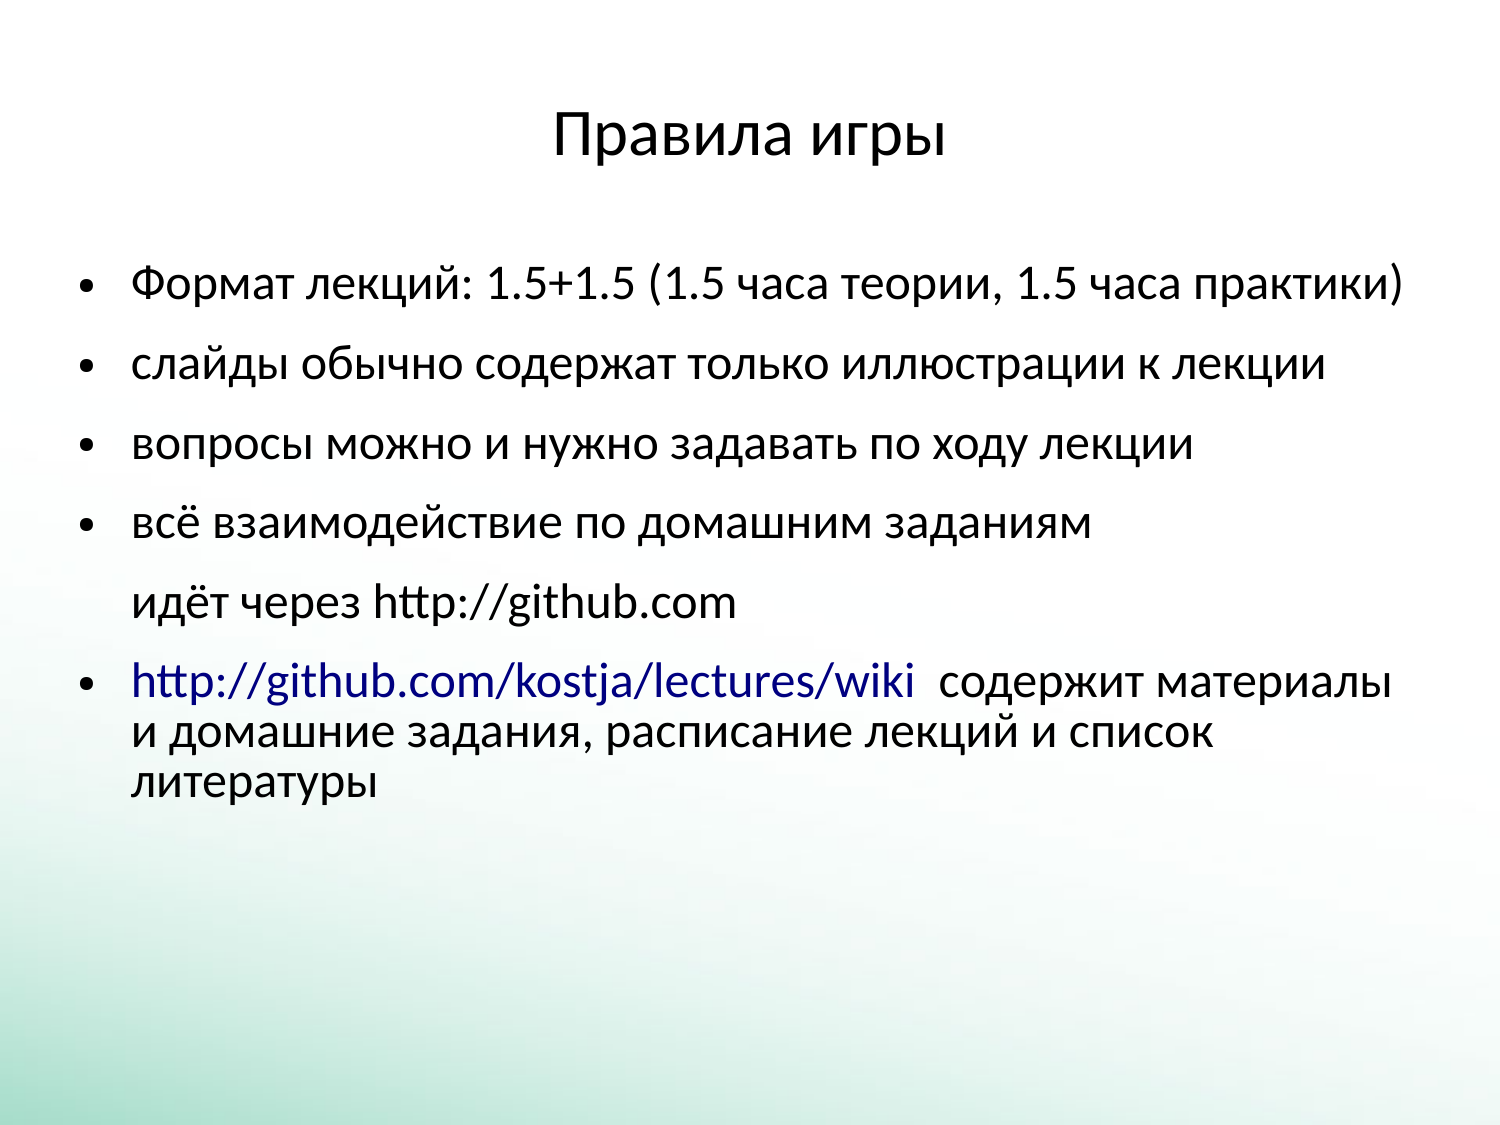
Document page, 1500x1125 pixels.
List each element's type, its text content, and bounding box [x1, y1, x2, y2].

list Формат лекций: 1.5+1.5 (1.5 часа теории, 1.5 часа практики) слайды обычно содержат только иллюстрации к лекции вопросы можно и нужно задавать по ходу лекции всё взаимодействие по домашним заданиям идёт через http://github.com http://github.com/kostja/lectures/wiki cодержит материалы и домашние задания, расписание лекций и список литературы [60, 262, 1411, 1005]
picture [0, 0, 1500, 1125]
title Правила игры [75, 45, 1425, 233]
